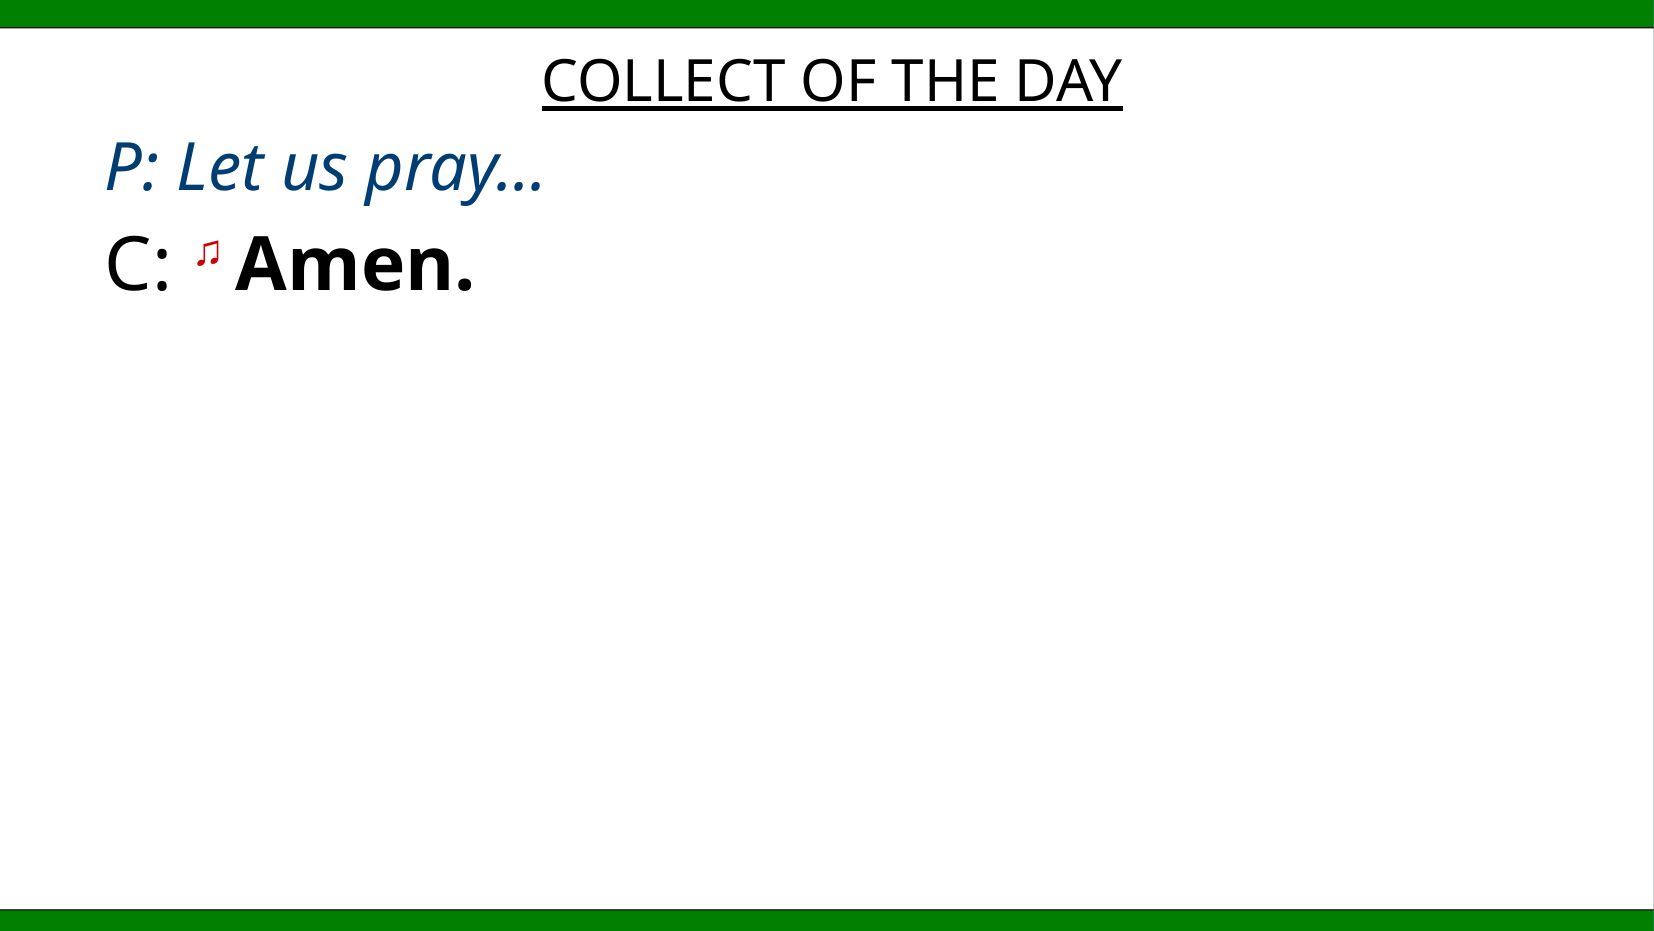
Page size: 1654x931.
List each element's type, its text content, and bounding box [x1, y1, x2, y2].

text_box COLLECT OF THE DAY P: Let us pray... C: ♫ Amen. [90, 32, 1576, 331]
picture [0, 0, 1654, 931]
